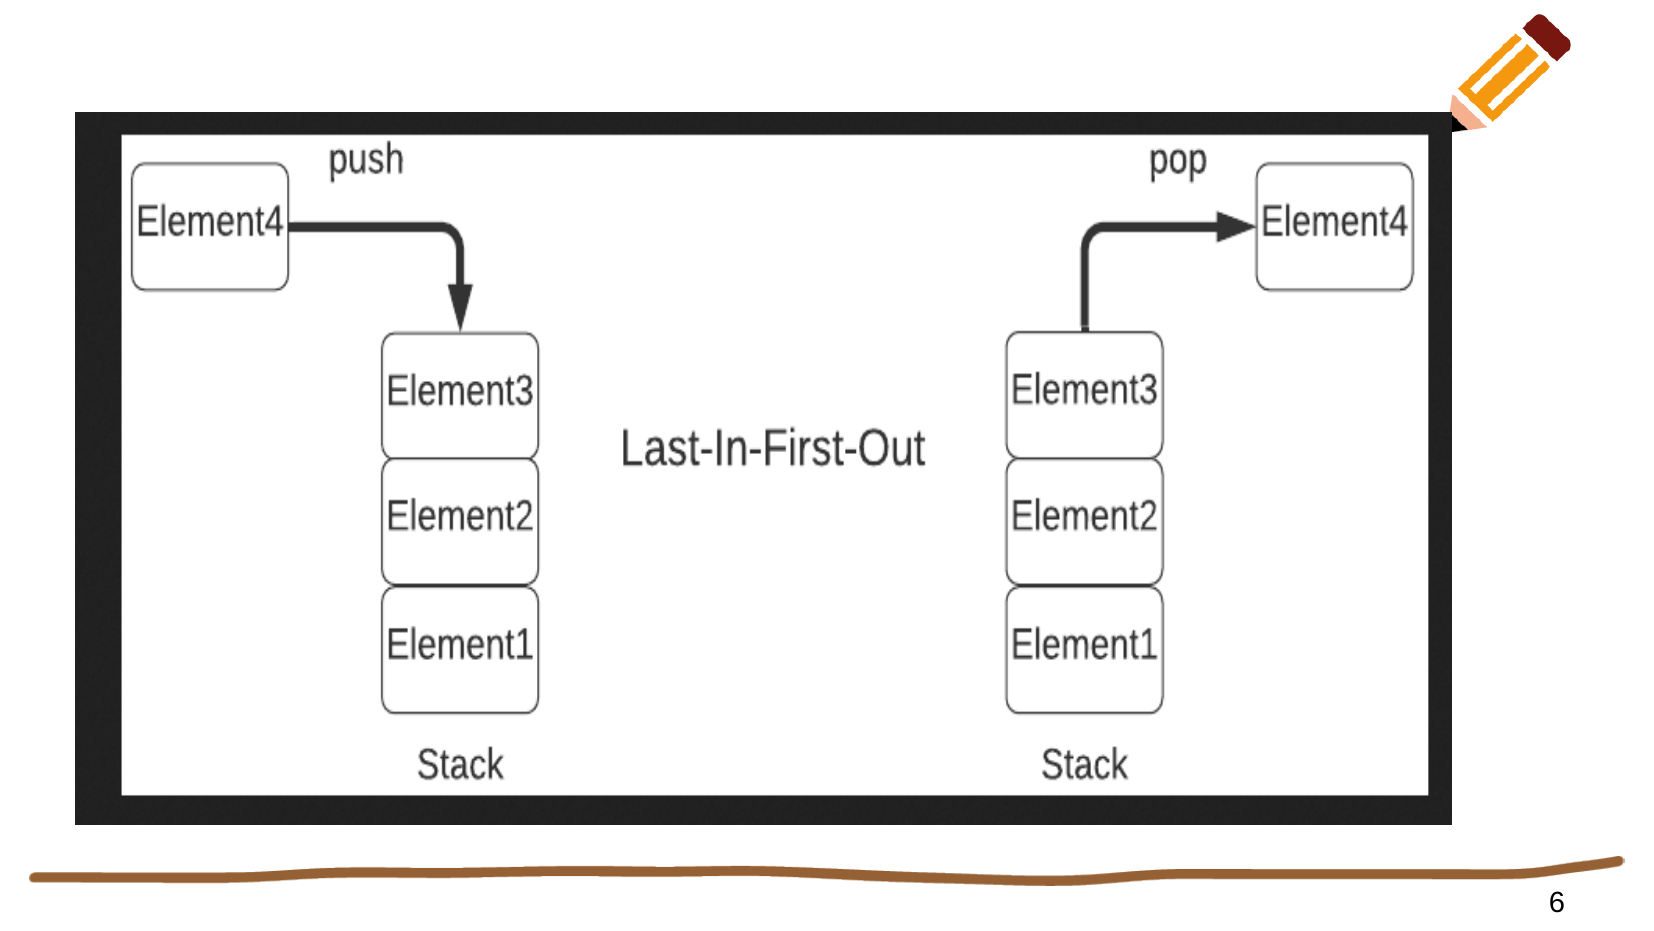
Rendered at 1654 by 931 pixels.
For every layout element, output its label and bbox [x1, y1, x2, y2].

picture [29, 856, 1625, 886]
picture [75, 14, 1571, 826]
